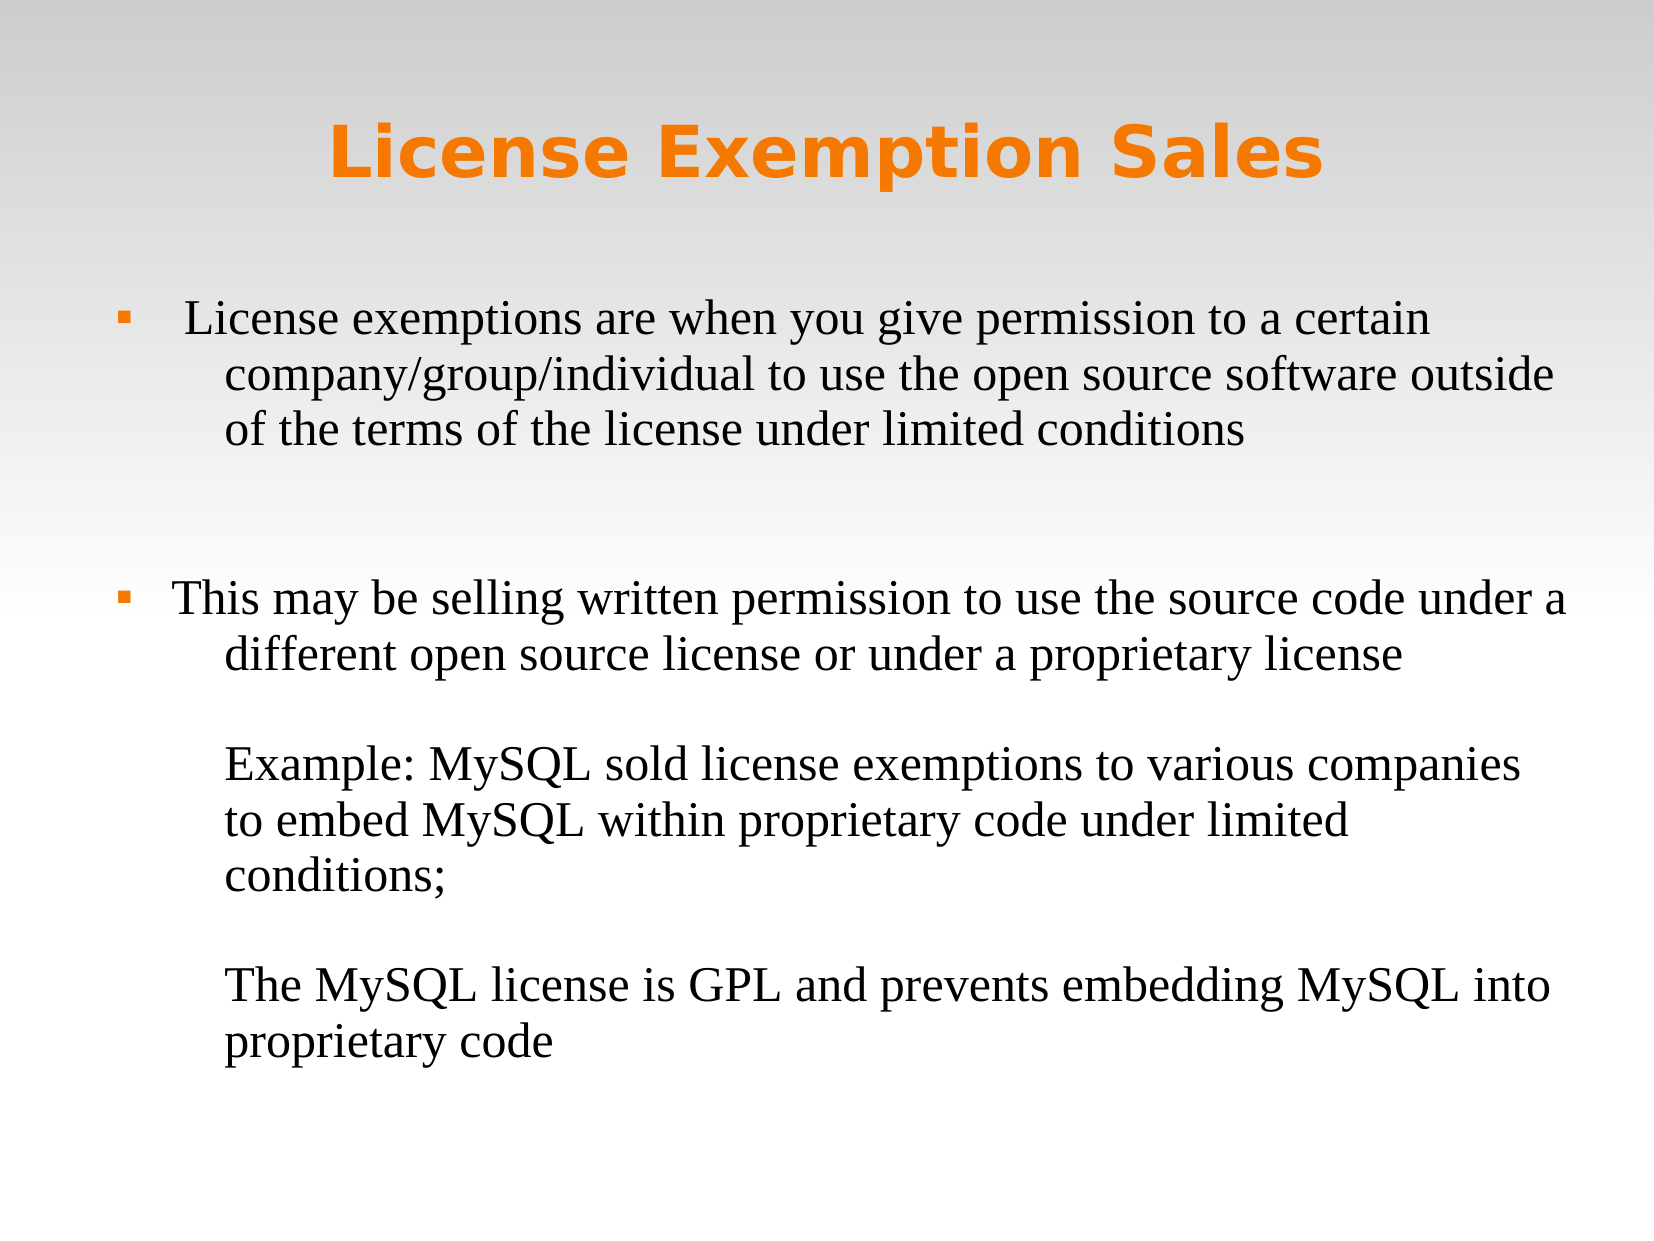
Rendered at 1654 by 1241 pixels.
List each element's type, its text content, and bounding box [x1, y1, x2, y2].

list License exemptions are when you give permission to a certain company/group/individual to use the open source software outside of the terms of the license under limited conditions This may be selling written permission to use the source code under a different open source license or under a proprietary license Example: MySQL sold license exemptions to various companies to embed MySQL within proprietary code under limited conditions; The MySQL license is GPL and prevents embedding MySQL into proprietary code [82, 290, 1571, 1136]
title License Exemption Sales [82, 49, 1571, 257]
